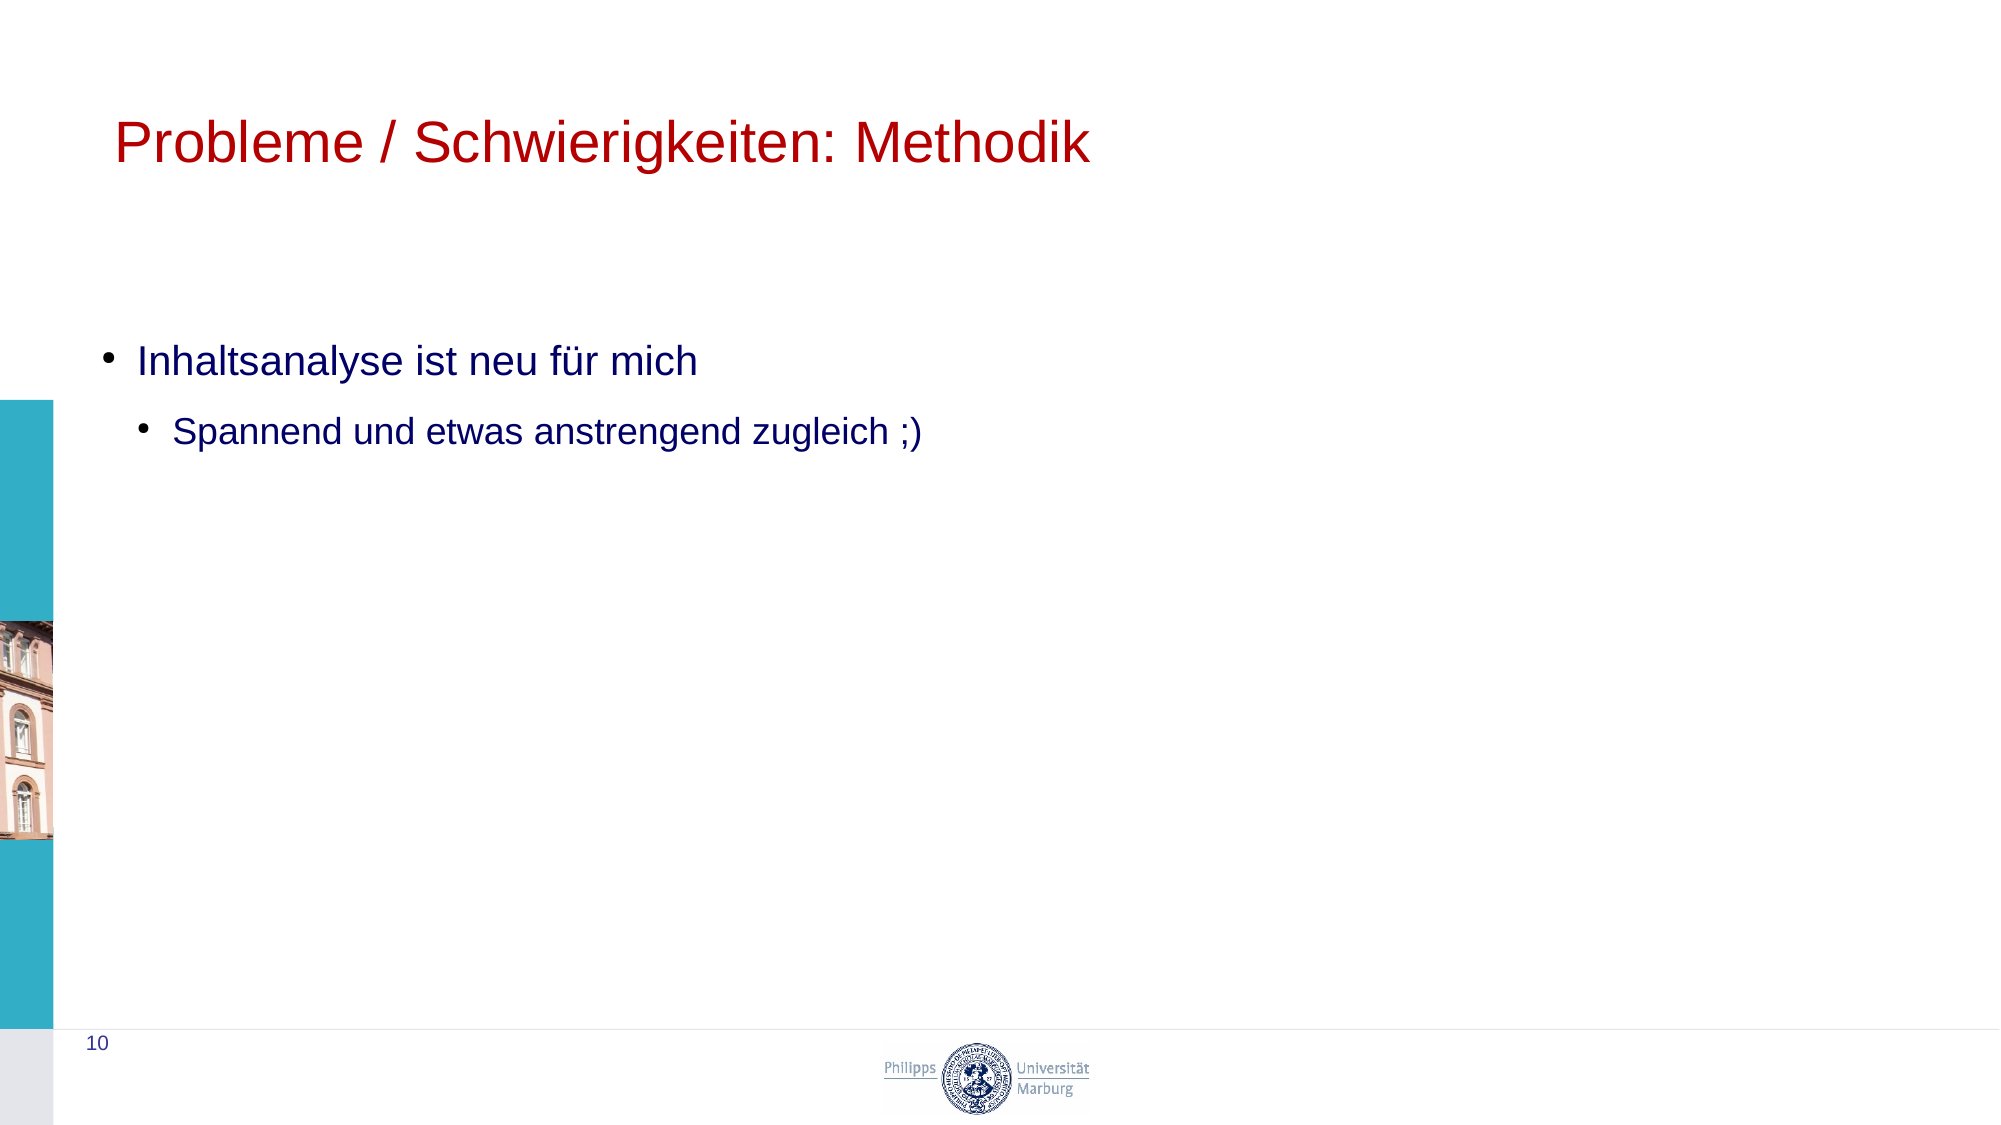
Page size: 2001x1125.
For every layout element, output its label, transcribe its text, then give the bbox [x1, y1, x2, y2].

picture [0, 621, 53, 840]
list Inhaltsanalyse ist neu für mich Spannend und etwas anstrengend zugleich ;) [86, 326, 1887, 991]
picture [883, 1042, 1090, 1115]
title Probleme / Schwierigkeiten: Methodik [99, 45, 1900, 233]
slide_number <Foliennummer> [70, 1022, 538, 1101]
